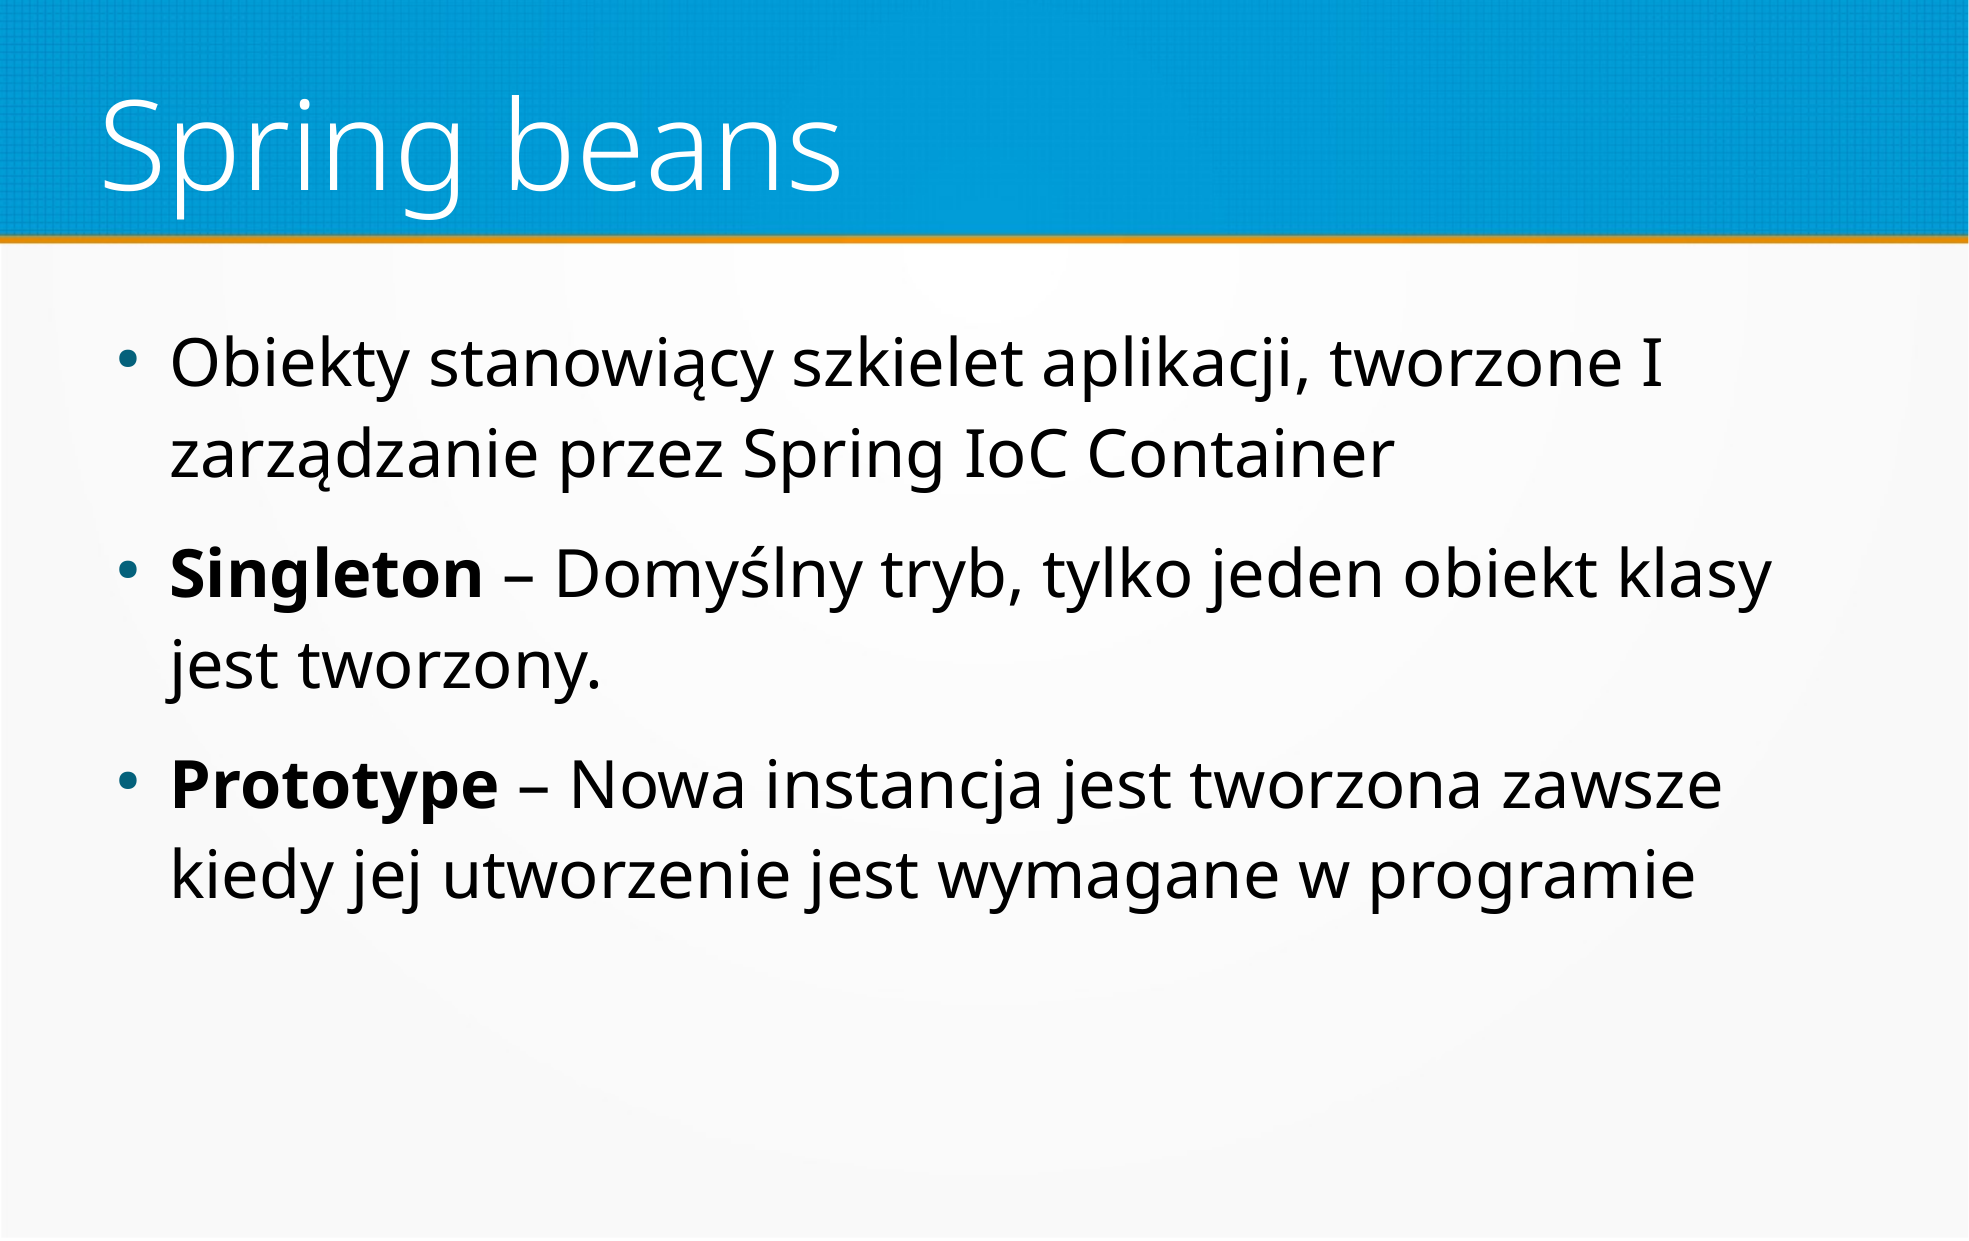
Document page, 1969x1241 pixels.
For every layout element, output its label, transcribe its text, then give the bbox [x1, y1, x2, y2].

picture [0, 233, 1969, 1241]
title Spring beans [98, 19, 1870, 227]
list Obiekty stanowiący szkielet aplikacji, tworzone I zarządzanie przez Spring IoC Container Singleton – Domyślny tryb, tylko jeden obiekt klasy jest tworzony. Prototype – Nowa instancja jest tworzona zawsze kiedy jej utworzenie jest wymagane w programie [98, 315, 1861, 1081]
